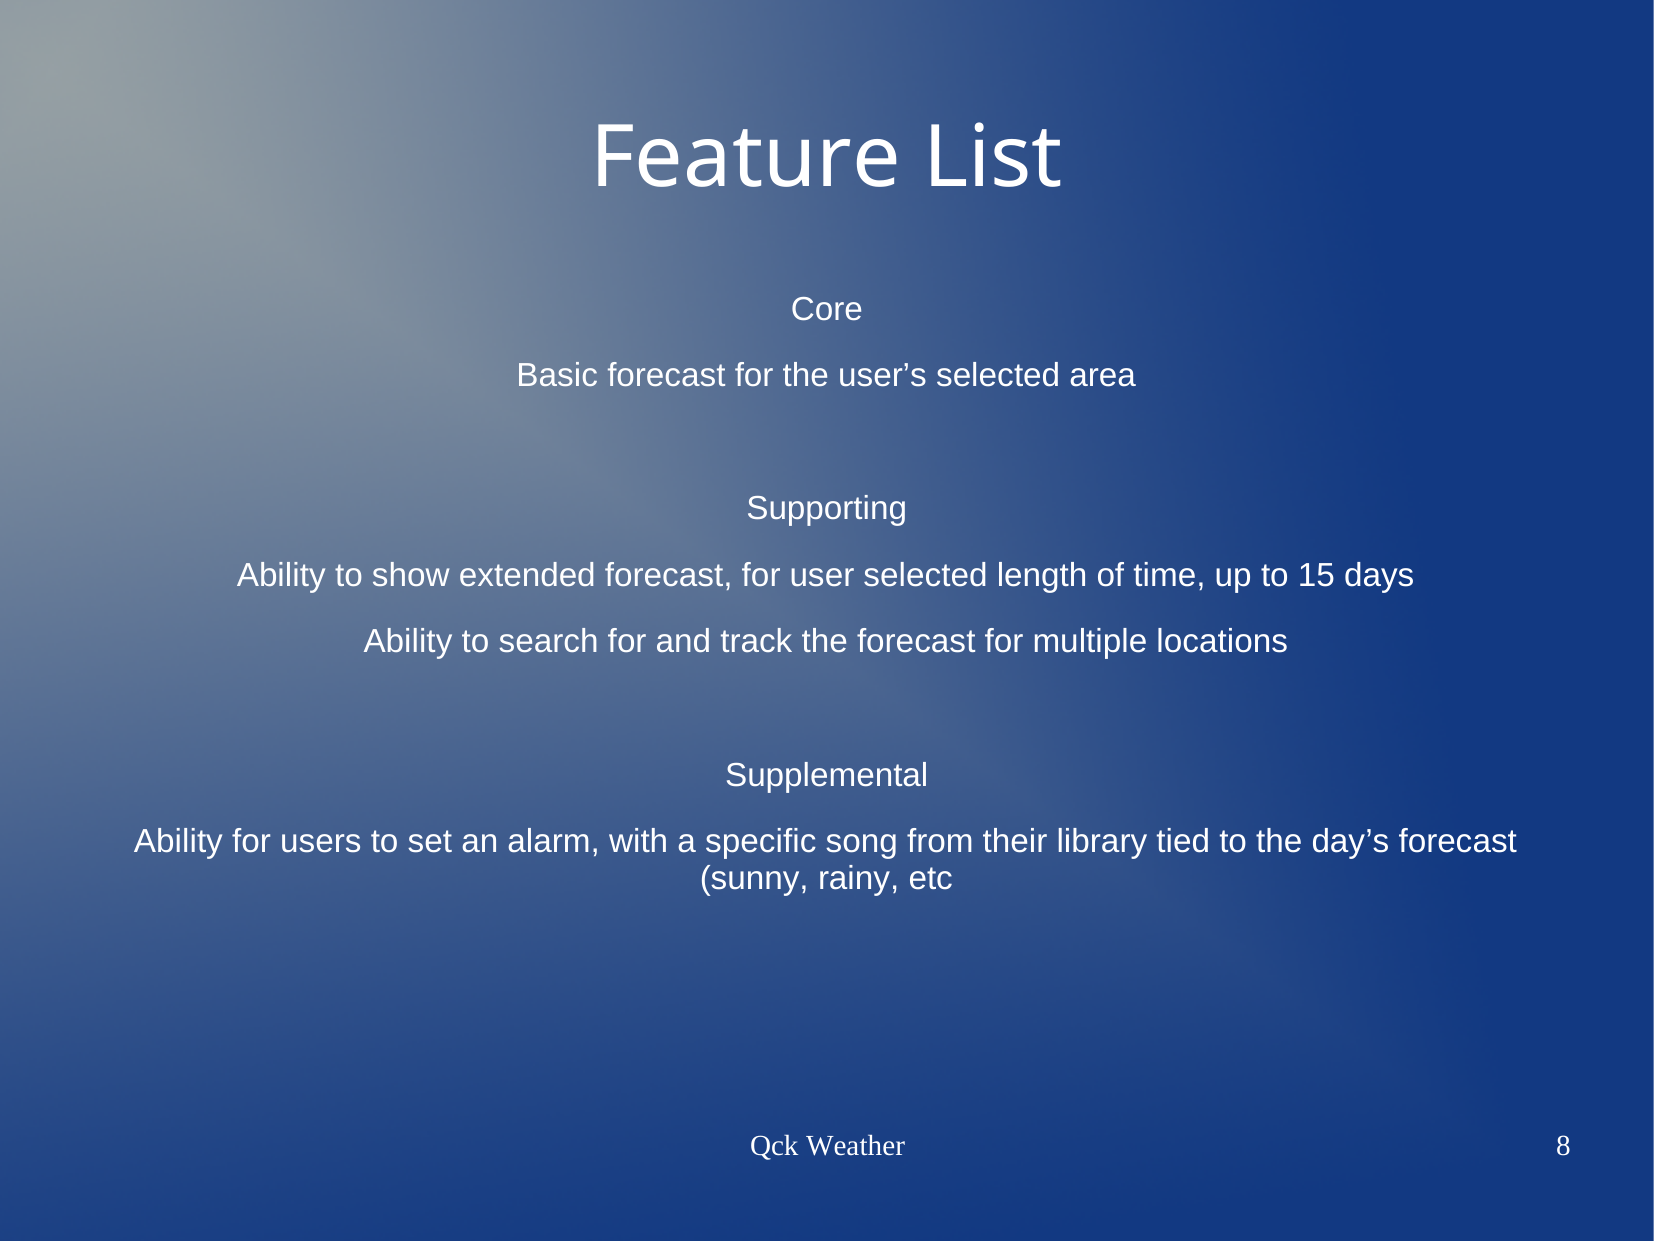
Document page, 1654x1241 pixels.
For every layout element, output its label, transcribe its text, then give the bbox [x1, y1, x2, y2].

picture [0, 0, 1654, 1241]
title Feature List [82, 49, 1571, 257]
list Core Basic forecast for the user’s selected area Supporting Ability to show extended forecast, for user selected length of time, up to 15 days Ability to search for and track the forecast for multiple locations Supplemental Ability for users to set an alarm, with a specific song from their library tied to the day’s forecast (sunny, rainy, etc [82, 290, 1571, 1109]
